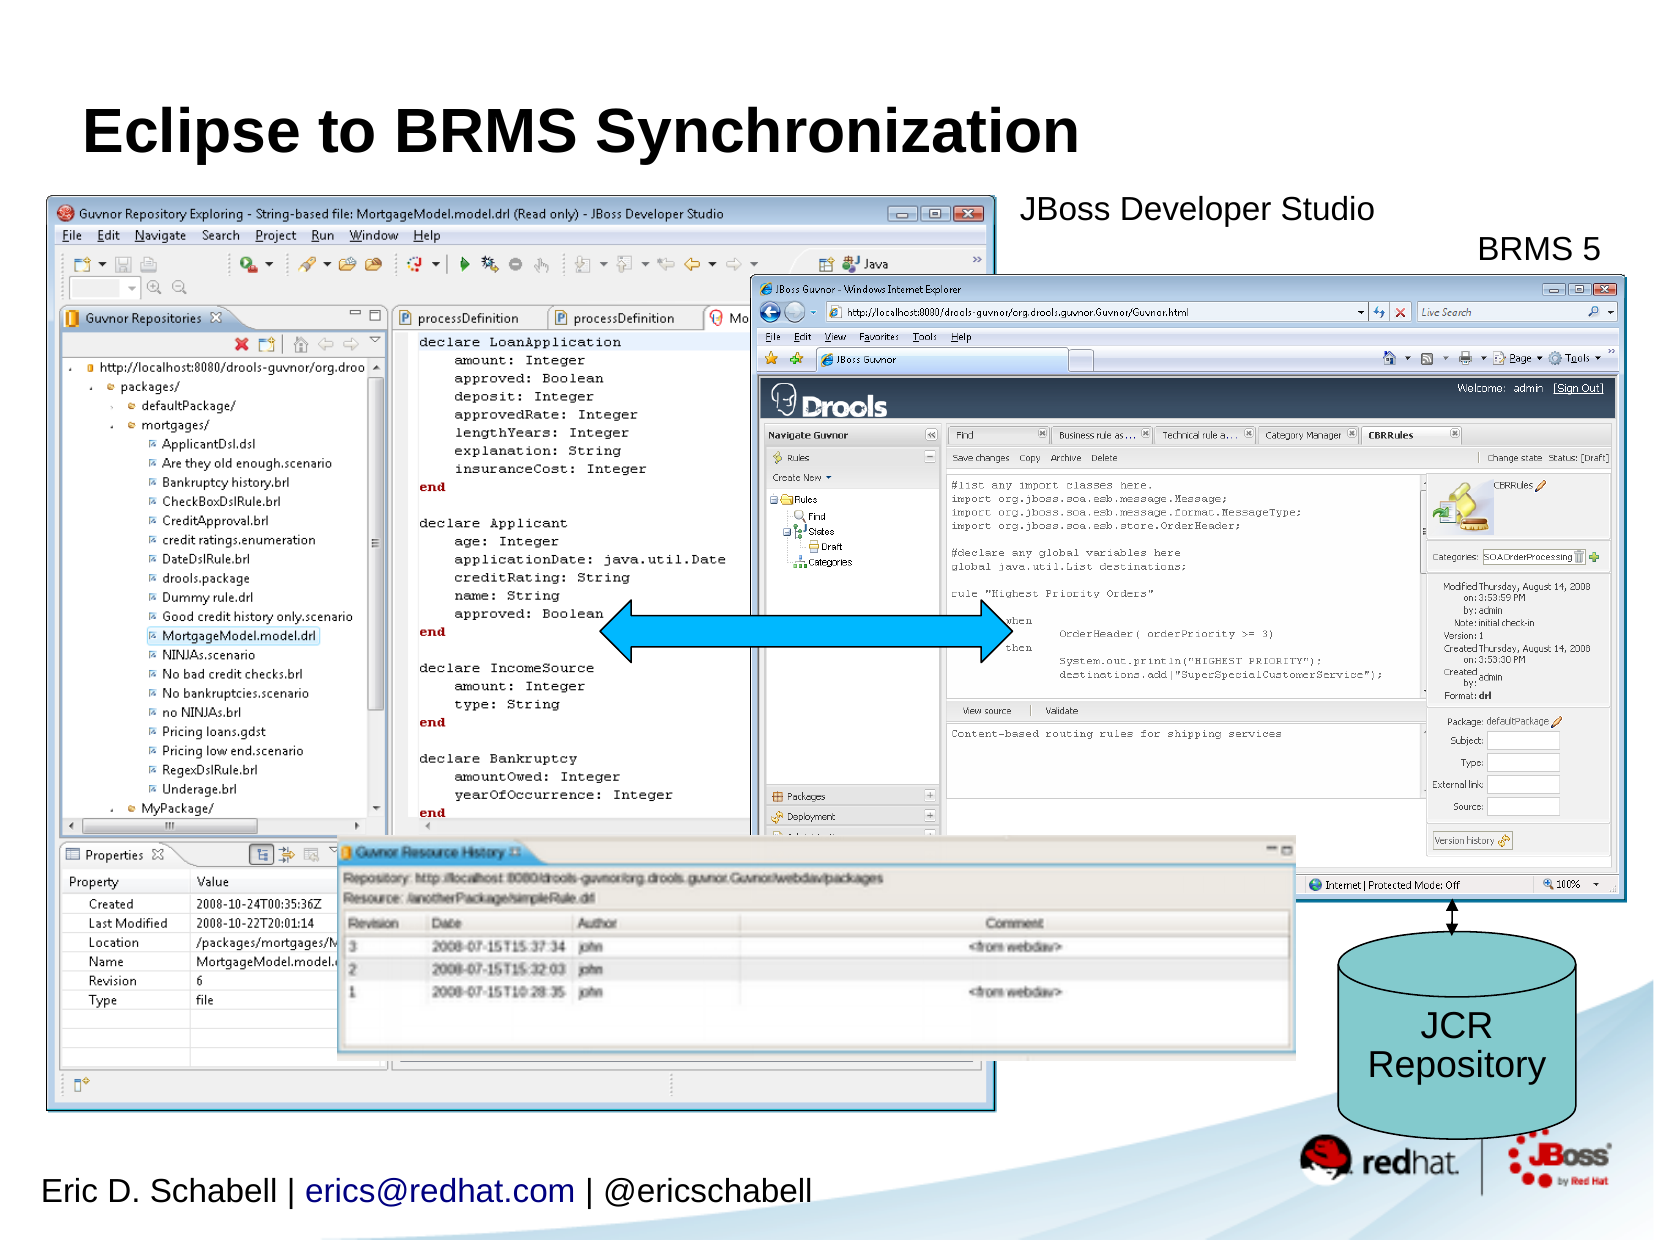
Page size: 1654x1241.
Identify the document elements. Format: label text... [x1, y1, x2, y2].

text_box BRMS 5 [1462, 225, 1617, 275]
title Eclipse to BRMS Synchronization [82, 37, 1571, 226]
text_box JBoss Developer Studio [1004, 185, 1446, 236]
text_box JCR Repository [1338, 931, 1576, 1140]
text_box [599, 600, 1013, 663]
picture [3, 0, 1654, 1240]
